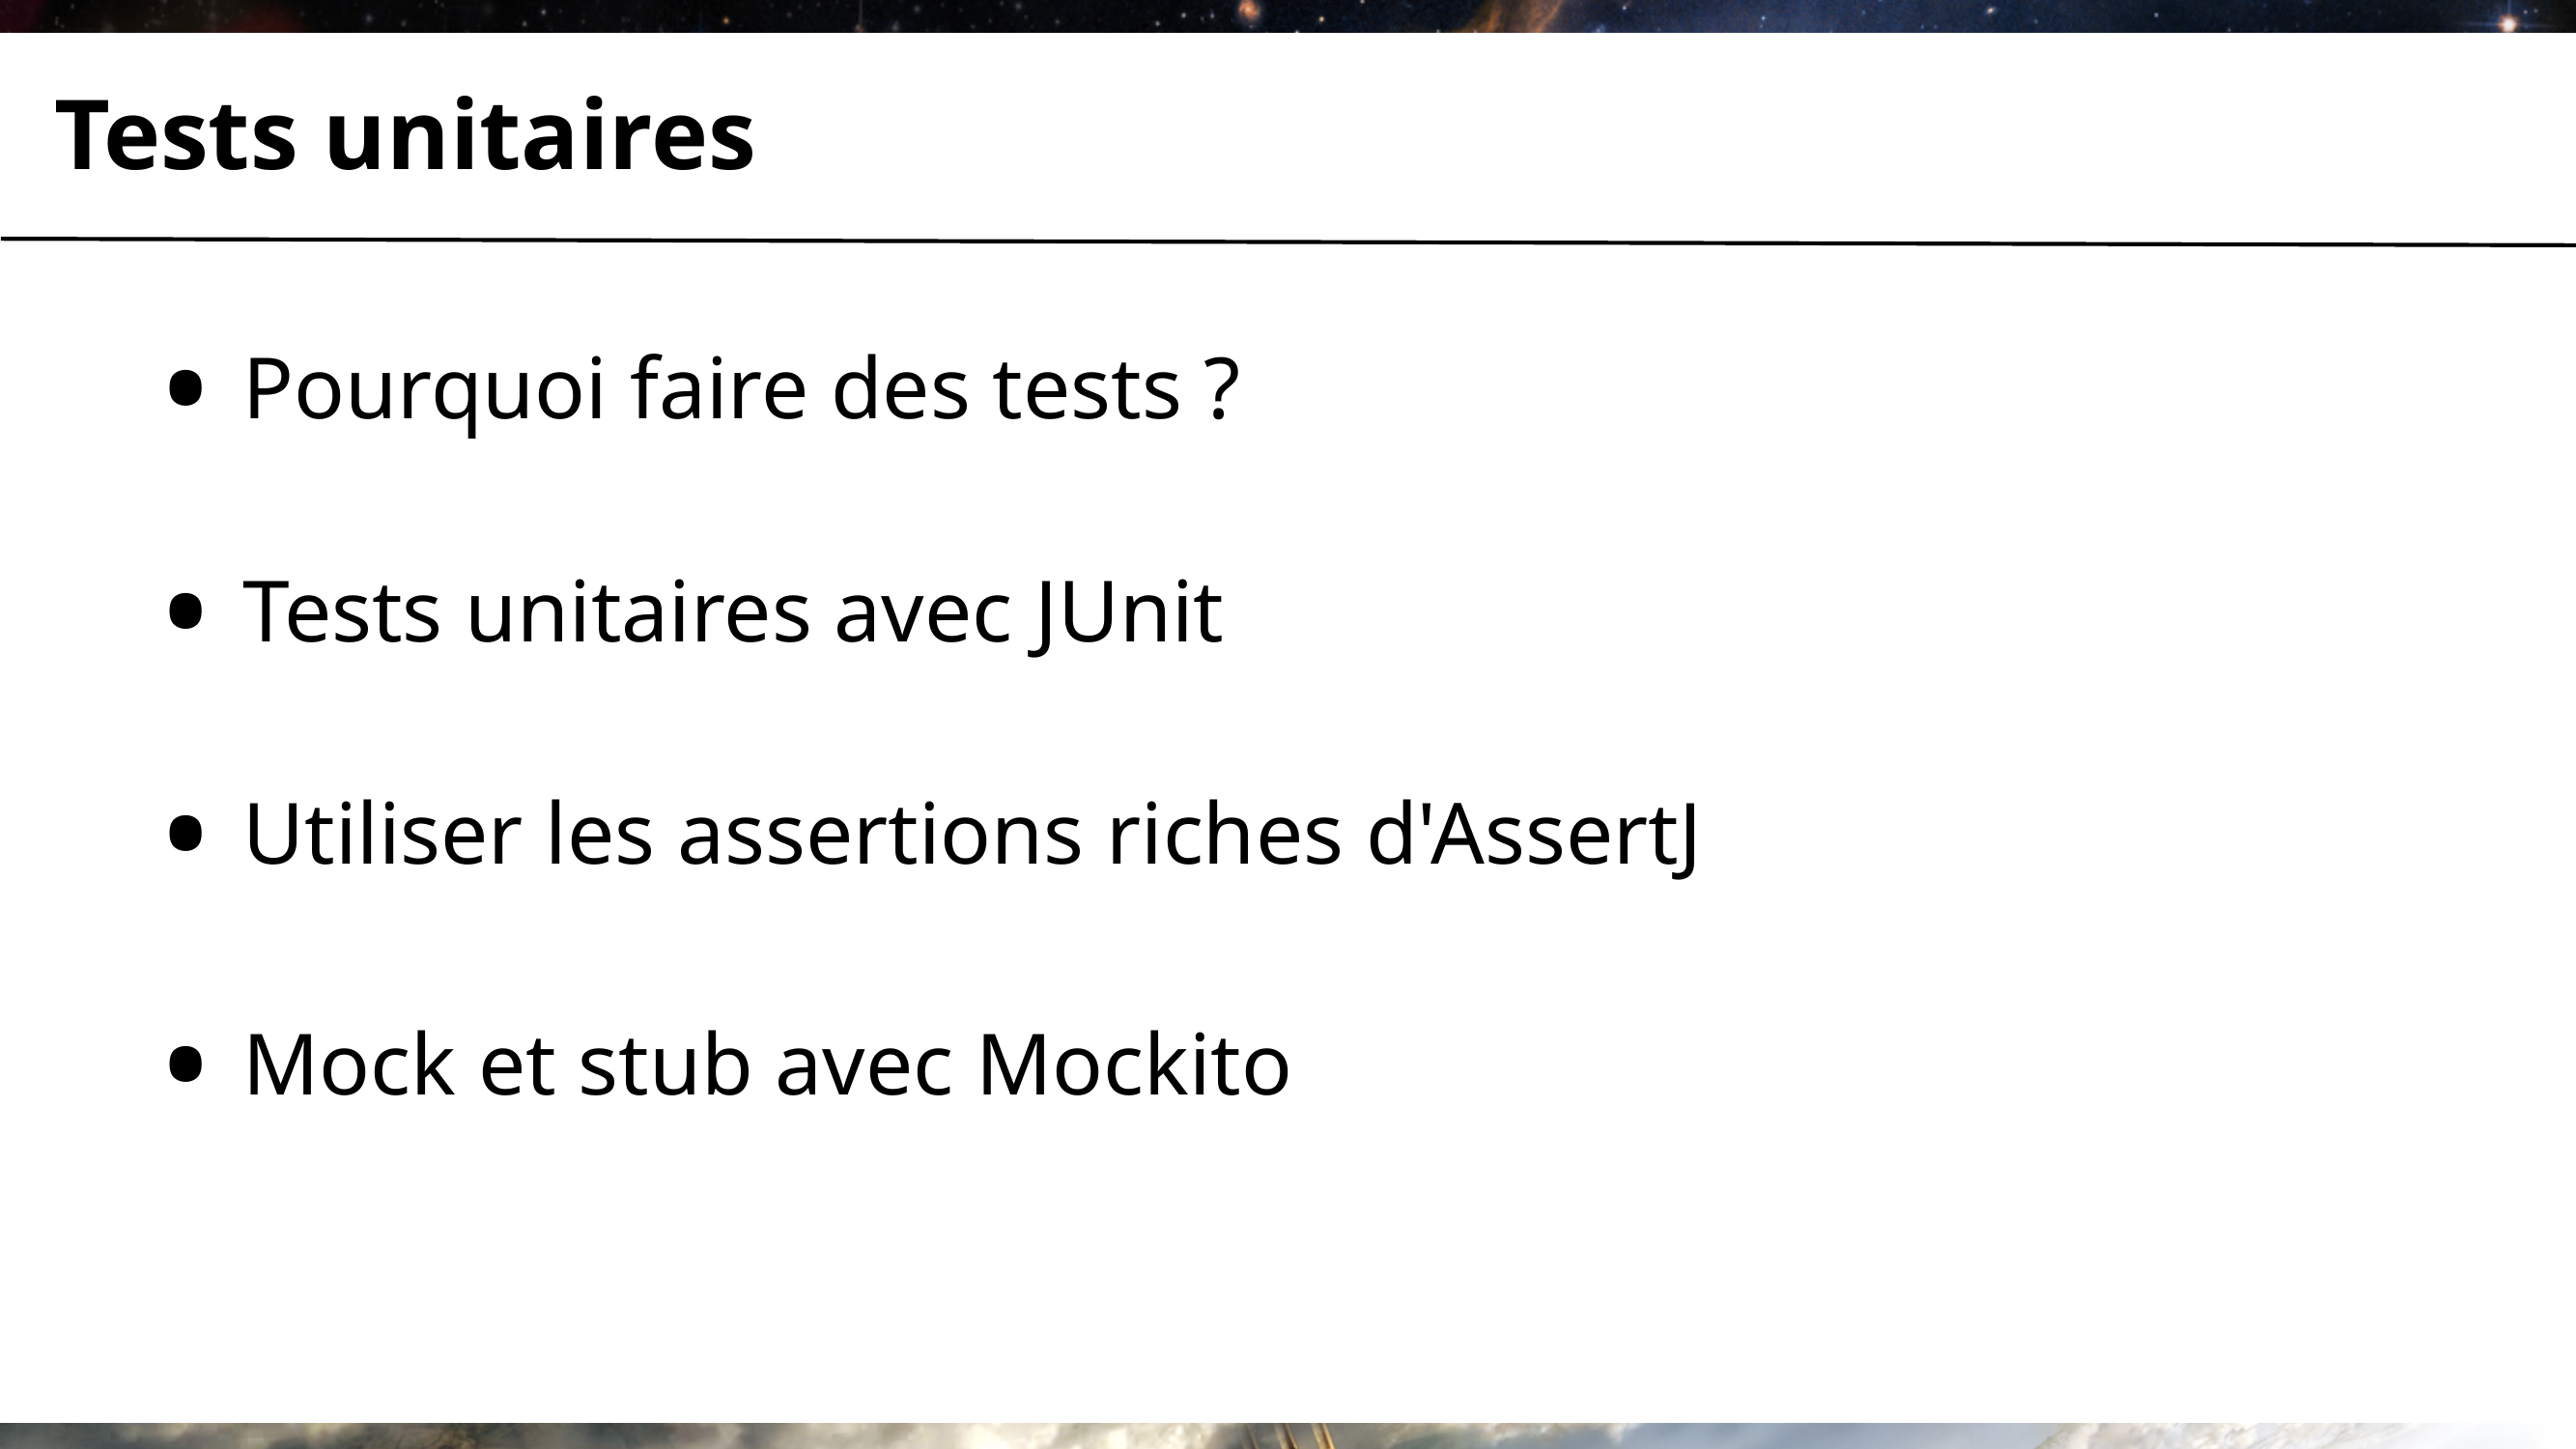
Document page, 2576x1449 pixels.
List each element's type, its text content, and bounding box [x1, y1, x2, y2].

picture [0, 1423, 2576, 1449]
list Pourquoi faire des tests ? Tests unitaires avec JUnit Utiliser les assertions riches d'AssertJ Mock et stub avec Mockito [116, 326, 2457, 1387]
picture [0, 0, 2576, 33]
title Tests unitaires [45, 12, 2528, 250]
